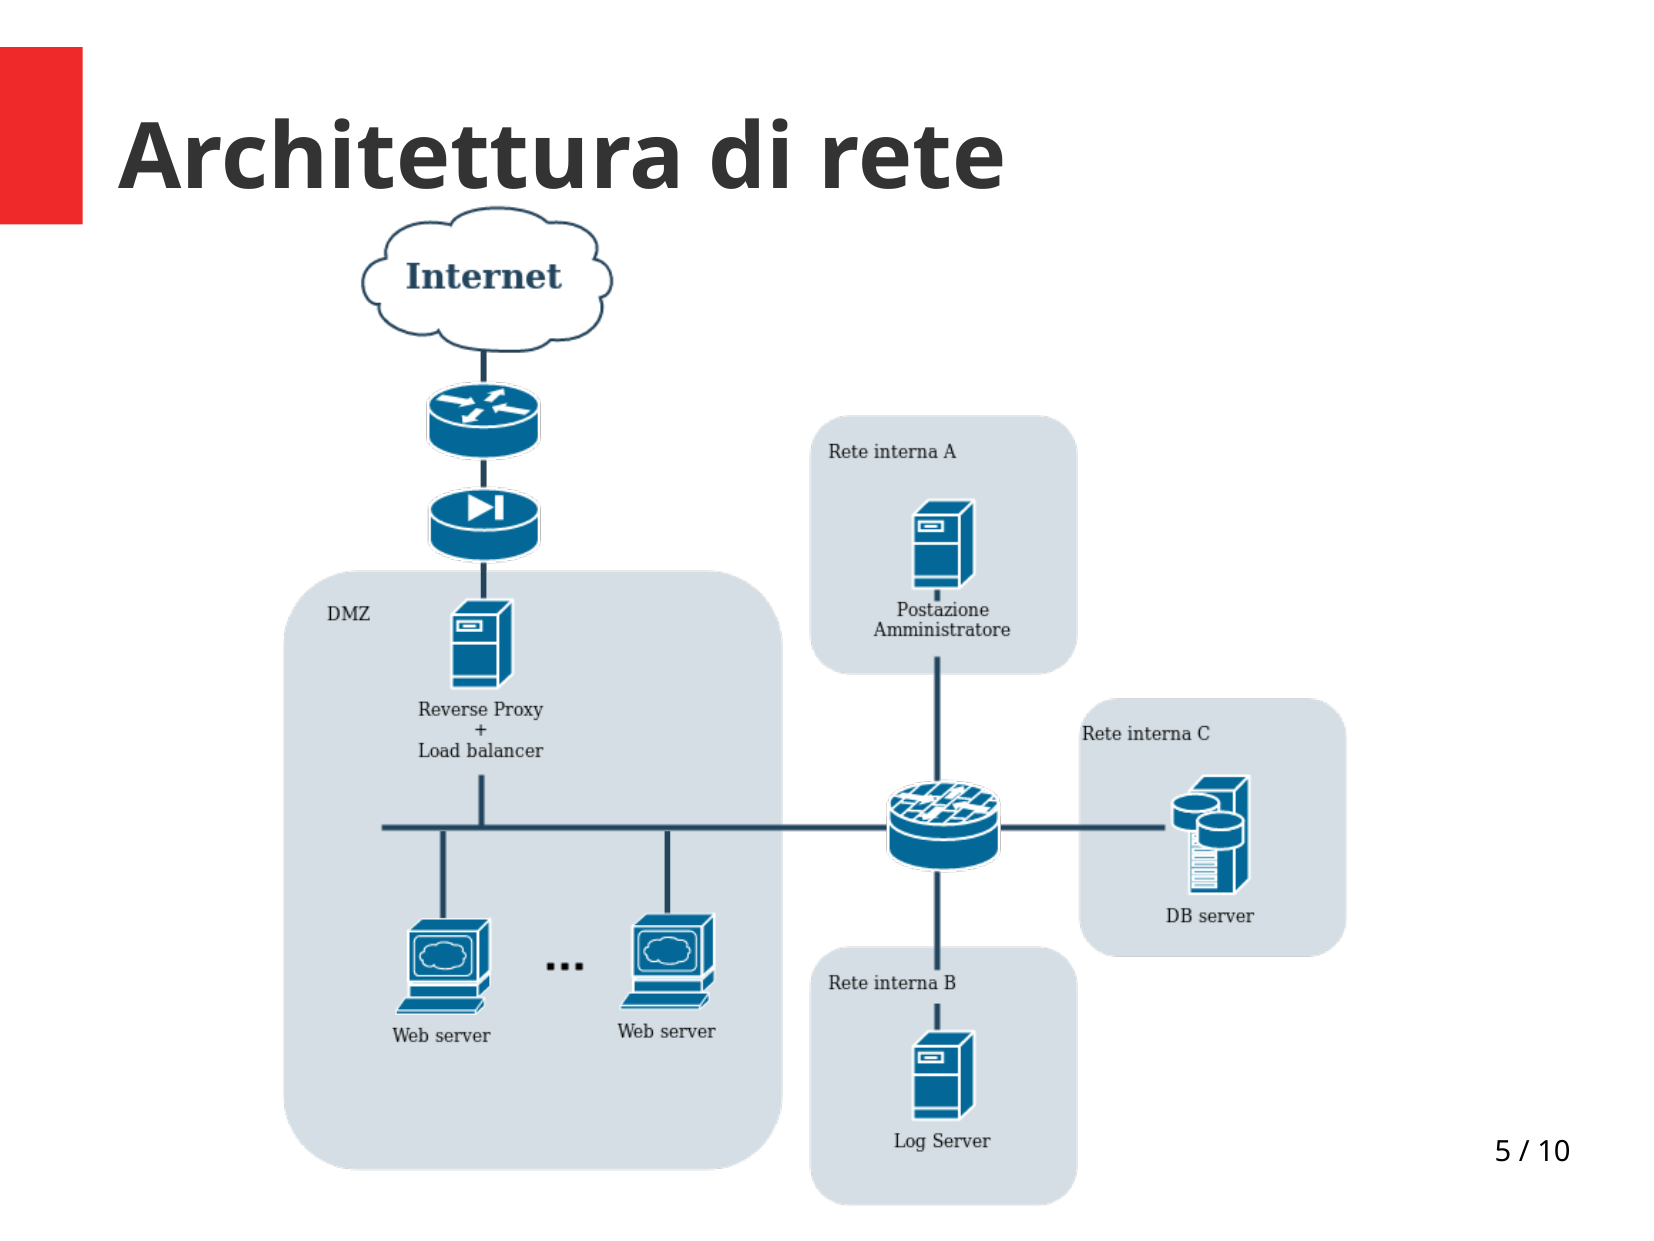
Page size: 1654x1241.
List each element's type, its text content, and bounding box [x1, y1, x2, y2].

picture [283, 199, 1347, 1206]
title Architettura di rete [118, 45, 1571, 260]
